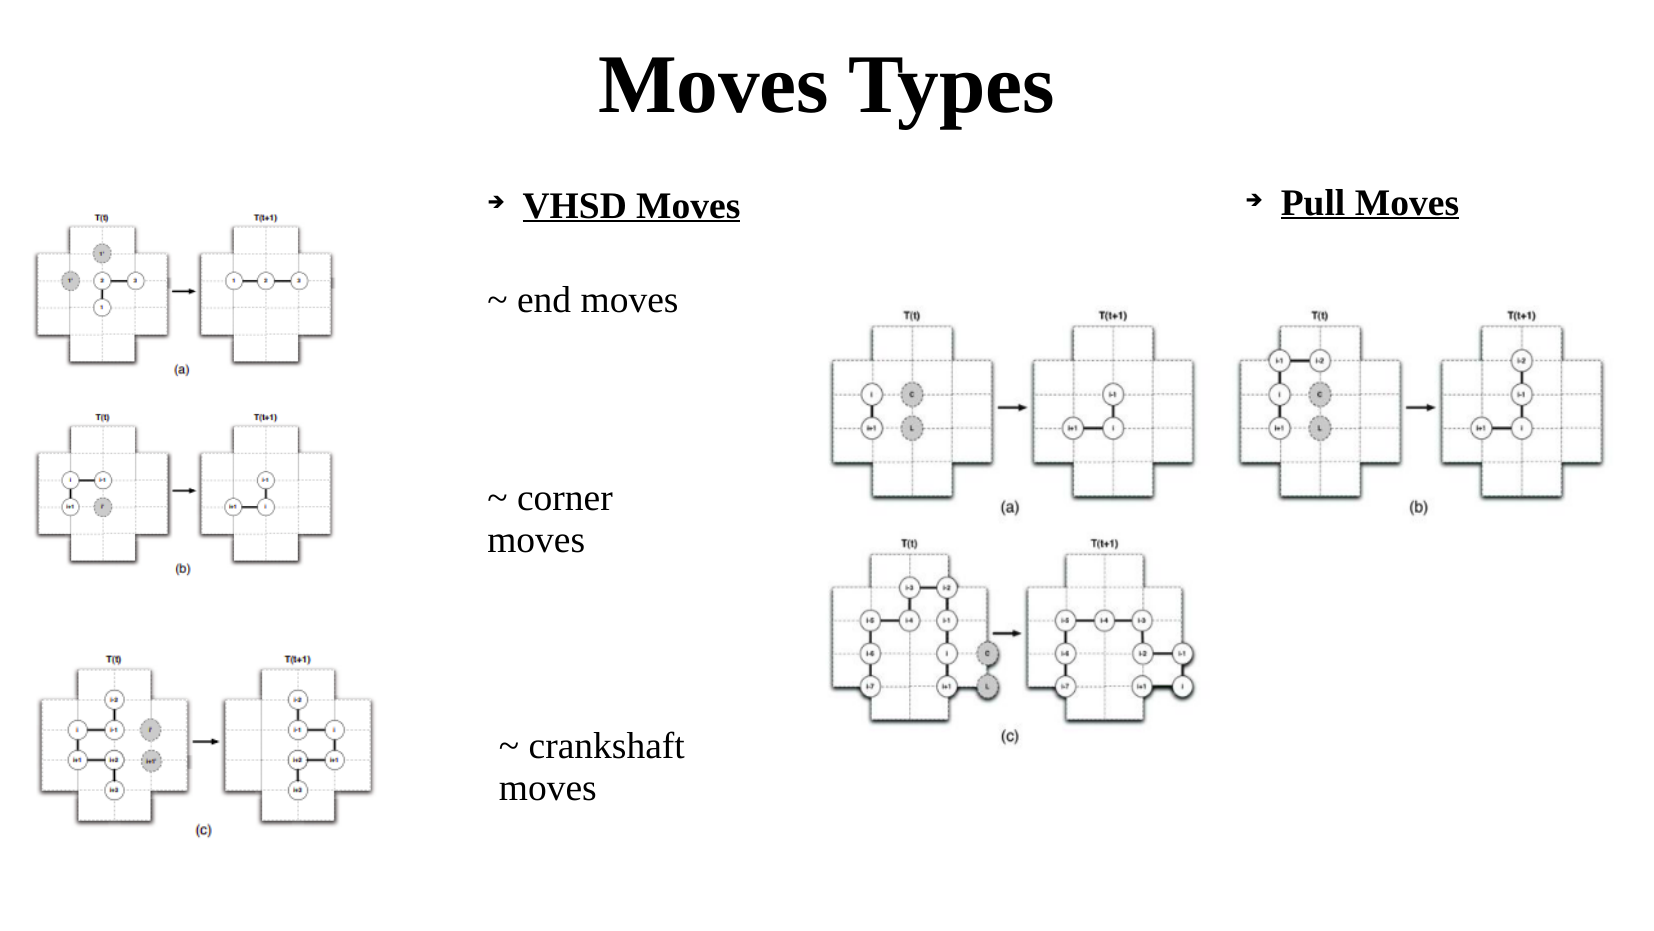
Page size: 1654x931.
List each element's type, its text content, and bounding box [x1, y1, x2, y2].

picture [23, 402, 345, 591]
picture [27, 649, 390, 851]
text_box ~ crankshaft moves [484, 717, 721, 801]
text_box Pull Moves [1230, 174, 1477, 225]
text_box ~ corner moves [472, 469, 709, 553]
picture [814, 295, 1620, 756]
text_box ~ end moves [472, 271, 709, 322]
picture [11, 200, 343, 387]
title Moves Types [82, 47, 1571, 122]
text_box VHSD Moves [472, 177, 768, 228]
